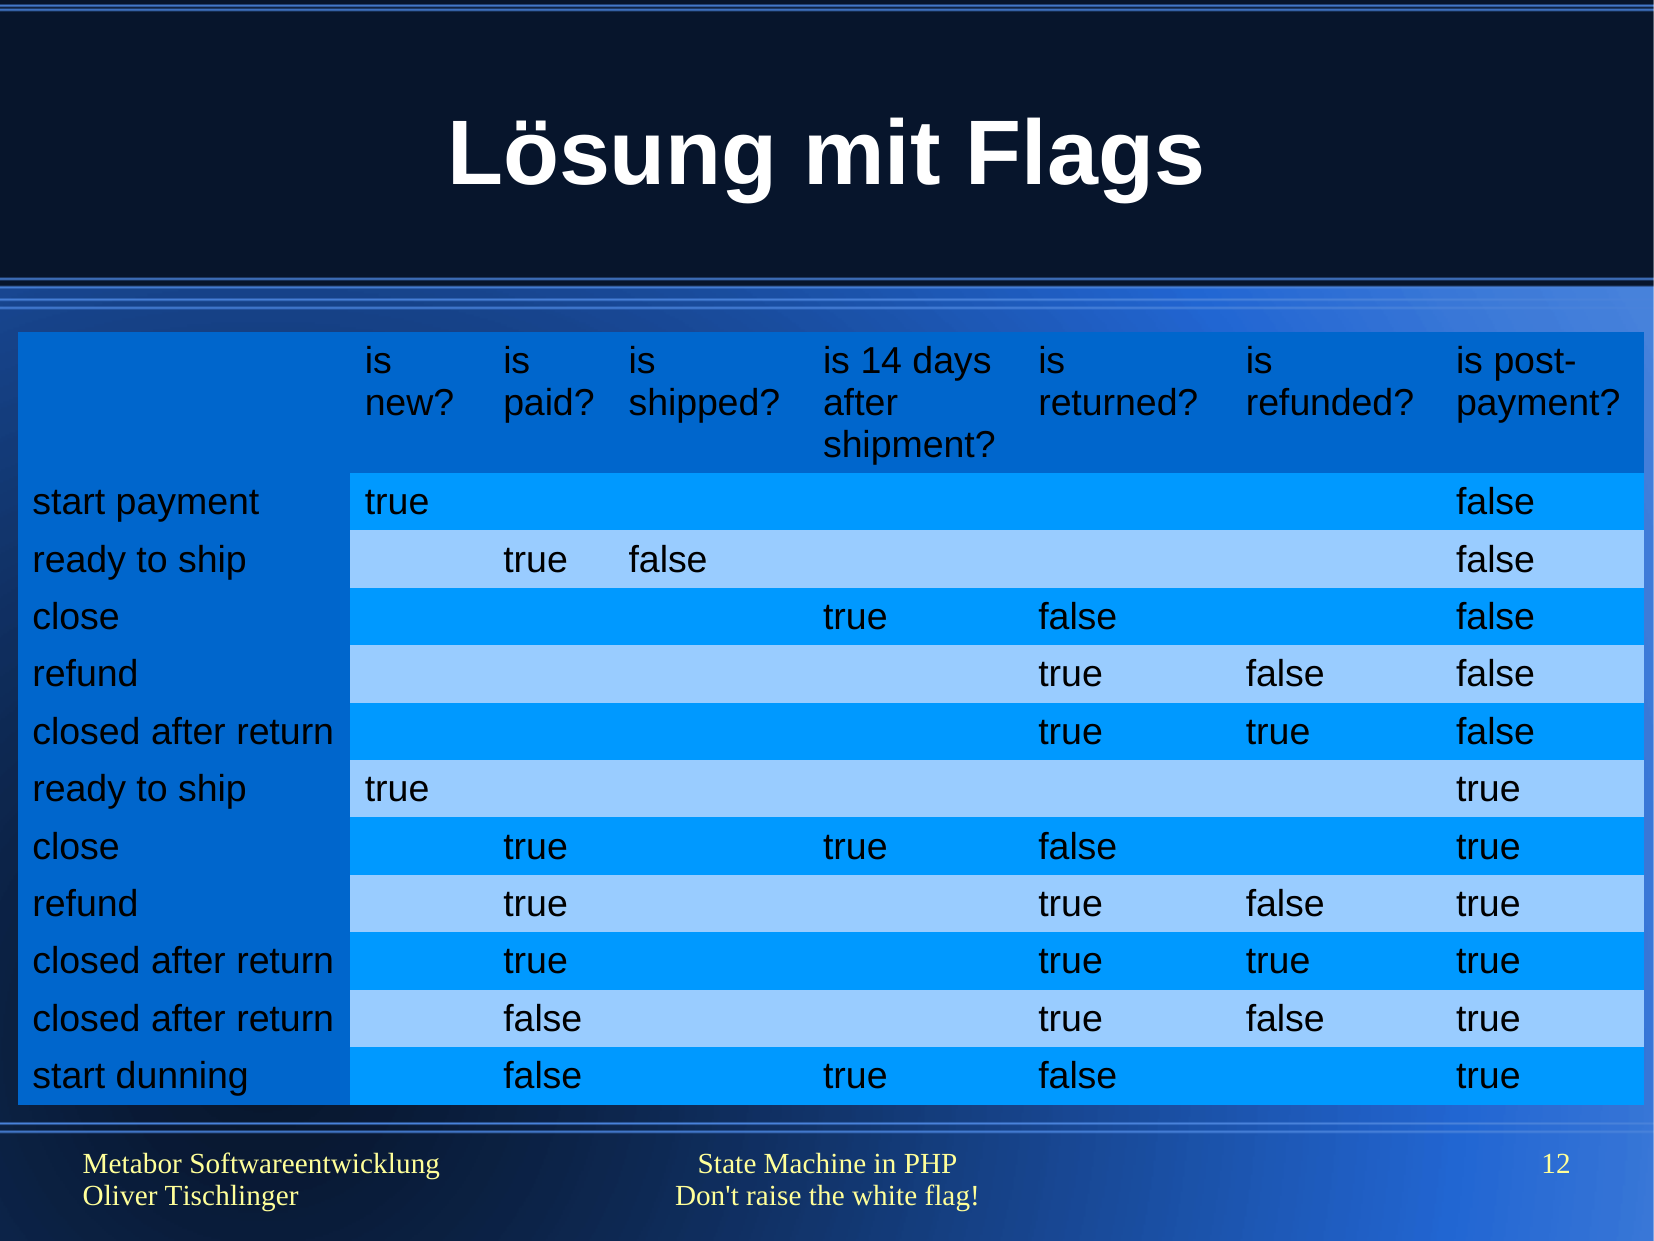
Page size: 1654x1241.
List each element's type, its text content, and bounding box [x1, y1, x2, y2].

table_cell close [18, 817, 350, 875]
table_cell [614, 932, 808, 990]
table_header is 14 days after shipment? [808, 332, 1024, 473]
table_cell [808, 530, 1024, 588]
table_cell [614, 875, 808, 932]
table_cell true [1231, 703, 1441, 760]
table_header is paid? [489, 332, 614, 473]
table_cell true [350, 760, 489, 817]
table_cell false [1231, 875, 1441, 932]
table_cell true [1441, 760, 1644, 817]
table_cell true [1441, 990, 1644, 1047]
table_cell [1231, 1047, 1441, 1105]
table_cell [614, 645, 808, 703]
table_cell true [1024, 703, 1231, 760]
table_cell true [1231, 932, 1441, 990]
picture [0, 0, 1654, 1241]
table_header is refunded? [1231, 332, 1441, 473]
table_cell [1231, 760, 1441, 817]
table_cell closed after return [18, 990, 350, 1047]
table_cell false [1441, 645, 1644, 703]
table_cell true [1024, 645, 1231, 703]
table_cell true [489, 817, 614, 875]
table_cell [489, 645, 614, 703]
table_cell [489, 588, 614, 645]
table_cell [1231, 817, 1441, 875]
table_header is returned? [1024, 332, 1231, 473]
table_cell true [1024, 932, 1231, 990]
table_cell [350, 530, 489, 588]
table_cell ready to ship [18, 760, 350, 817]
table_header is post-payment? [1441, 332, 1644, 473]
table_cell [808, 990, 1024, 1047]
table_cell false [489, 990, 614, 1047]
table_cell [808, 932, 1024, 990]
table_cell true [489, 875, 614, 932]
table_cell true [489, 530, 614, 588]
table_cell true [489, 932, 614, 990]
table_cell [614, 473, 808, 530]
table_cell false [1441, 588, 1644, 645]
title Lösung mit Flags [82, 49, 1571, 257]
table_cell false [614, 530, 808, 588]
table_cell [614, 703, 808, 760]
table_cell true [1441, 1047, 1644, 1105]
table_cell true [808, 817, 1024, 875]
table_cell true [808, 588, 1024, 645]
table_cell [1024, 473, 1231, 530]
table_cell [350, 932, 489, 990]
table_cell true [1024, 875, 1231, 932]
table_cell [808, 760, 1024, 817]
table_cell [1024, 530, 1231, 588]
table_cell [350, 990, 489, 1047]
table_cell start payment [18, 473, 350, 530]
table_header is shipped? [614, 332, 808, 473]
table_cell [350, 875, 489, 932]
table_cell start dunning [18, 1047, 350, 1105]
table_cell [614, 588, 808, 645]
table_cell [614, 1047, 808, 1105]
table_cell [614, 760, 808, 817]
table_cell false [489, 1047, 614, 1105]
table_header [18, 332, 350, 473]
table_cell false [1231, 645, 1441, 703]
table_cell ready to ship [18, 530, 350, 588]
table_cell true [1441, 817, 1644, 875]
table_cell [808, 703, 1024, 760]
table_cell true [1441, 875, 1644, 932]
table_cell [350, 645, 489, 703]
table_cell false [1441, 530, 1644, 588]
table_cell false [1024, 588, 1231, 645]
table_cell [350, 703, 489, 760]
table_cell [1024, 760, 1231, 817]
table_cell [1231, 473, 1441, 530]
table_cell [489, 703, 614, 760]
table_cell true [1024, 990, 1231, 1047]
table_cell true [808, 1047, 1024, 1105]
table_cell true [1441, 932, 1644, 990]
table_cell closed after return [18, 932, 350, 990]
table_header is new? [350, 332, 489, 473]
table_cell [1231, 588, 1441, 645]
table_cell [489, 473, 614, 530]
table_cell refund [18, 875, 350, 932]
table_cell [614, 990, 808, 1047]
table_cell close [18, 588, 350, 645]
table_cell [489, 760, 614, 817]
table_cell refund [18, 645, 350, 703]
table_cell false [1441, 703, 1644, 760]
table_cell false [1441, 473, 1644, 530]
table_cell [350, 588, 489, 645]
table_cell [808, 645, 1024, 703]
table_cell [614, 817, 808, 875]
table_cell false [1231, 990, 1441, 1047]
table_cell closed after return [18, 703, 350, 760]
table_cell false [1024, 817, 1231, 875]
table_cell [350, 817, 489, 875]
table_cell [808, 875, 1024, 932]
table_cell true [350, 473, 489, 530]
table_cell false [1024, 1047, 1231, 1105]
table_cell [350, 1047, 489, 1105]
table_cell [808, 473, 1024, 530]
table_cell [1231, 530, 1441, 588]
